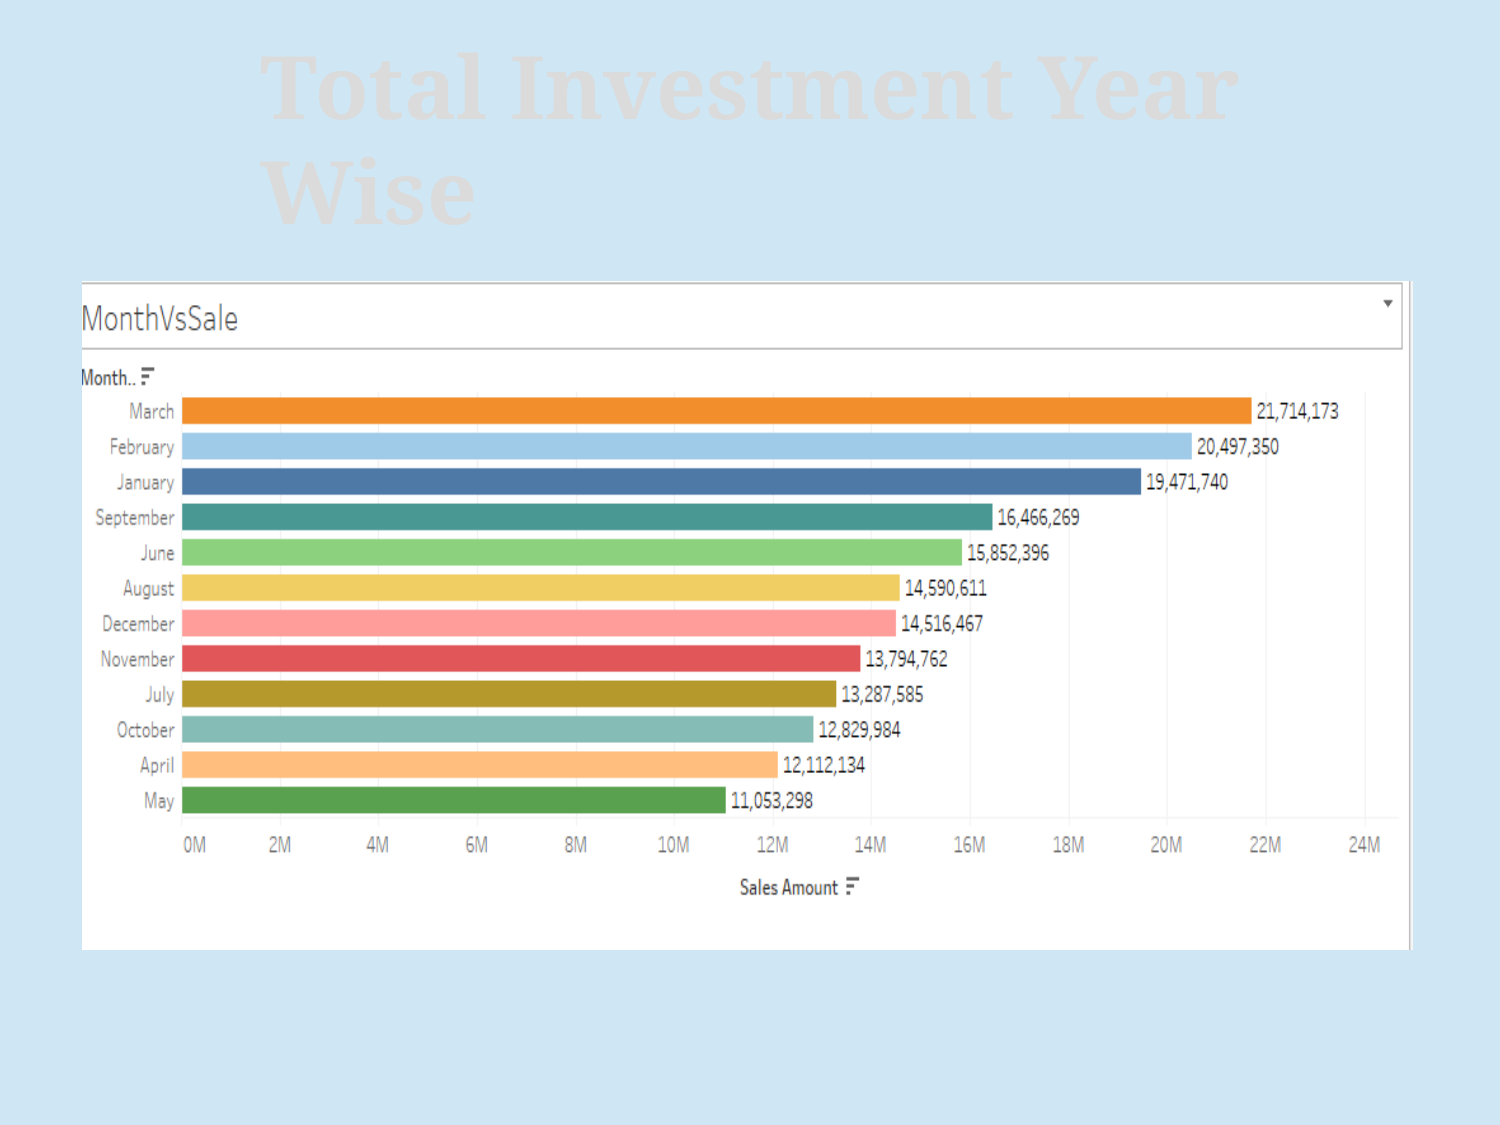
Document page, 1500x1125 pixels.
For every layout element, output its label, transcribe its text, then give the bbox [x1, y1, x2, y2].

title Total Investment Year Wise [246, 24, 1425, 225]
picture [82, 281, 1413, 950]
